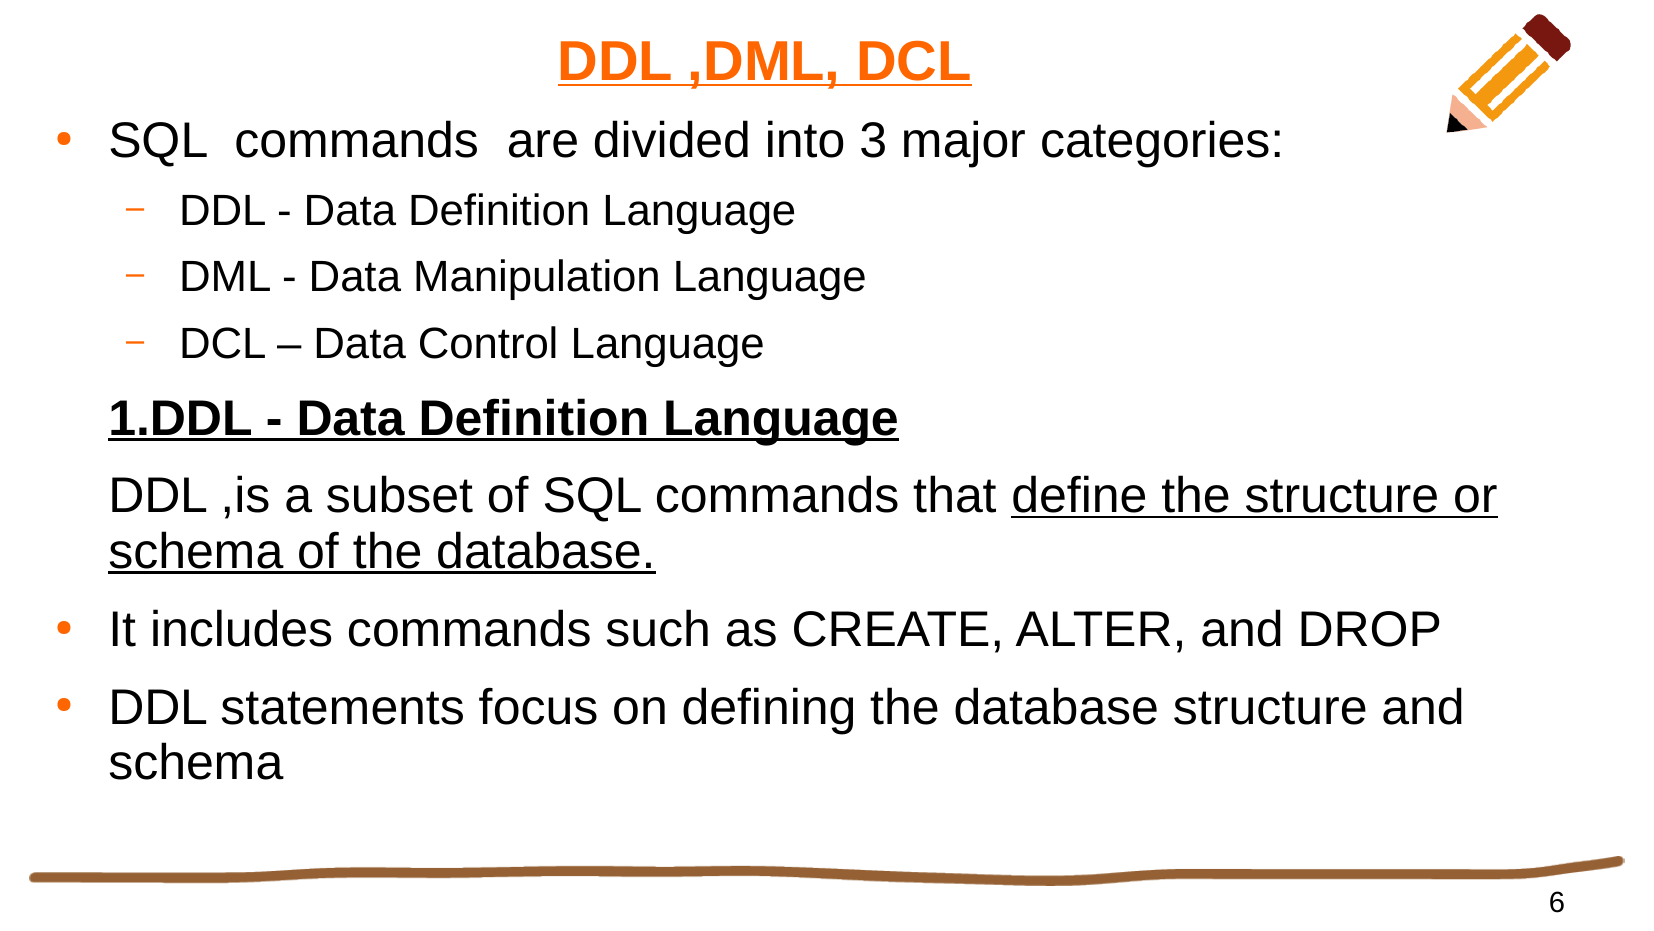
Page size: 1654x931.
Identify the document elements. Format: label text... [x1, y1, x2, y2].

list SQL commands are divided into 3 major categories: DDL - Data Definition Language DML - Data Manipulation Language DCL – Data Control Language 1.DDL - Data Definition Language DDL ,is a subset of SQL commands that define the structure or schema of the database. It includes commands such as CREATE, ALTER, and DROP DDL statements focus on defining the database structure and schema [37, 112, 1538, 857]
picture [29, 856, 1625, 886]
picture [1446, 14, 1571, 133]
title DDL ,DML, DCL [85, 9, 1445, 112]
